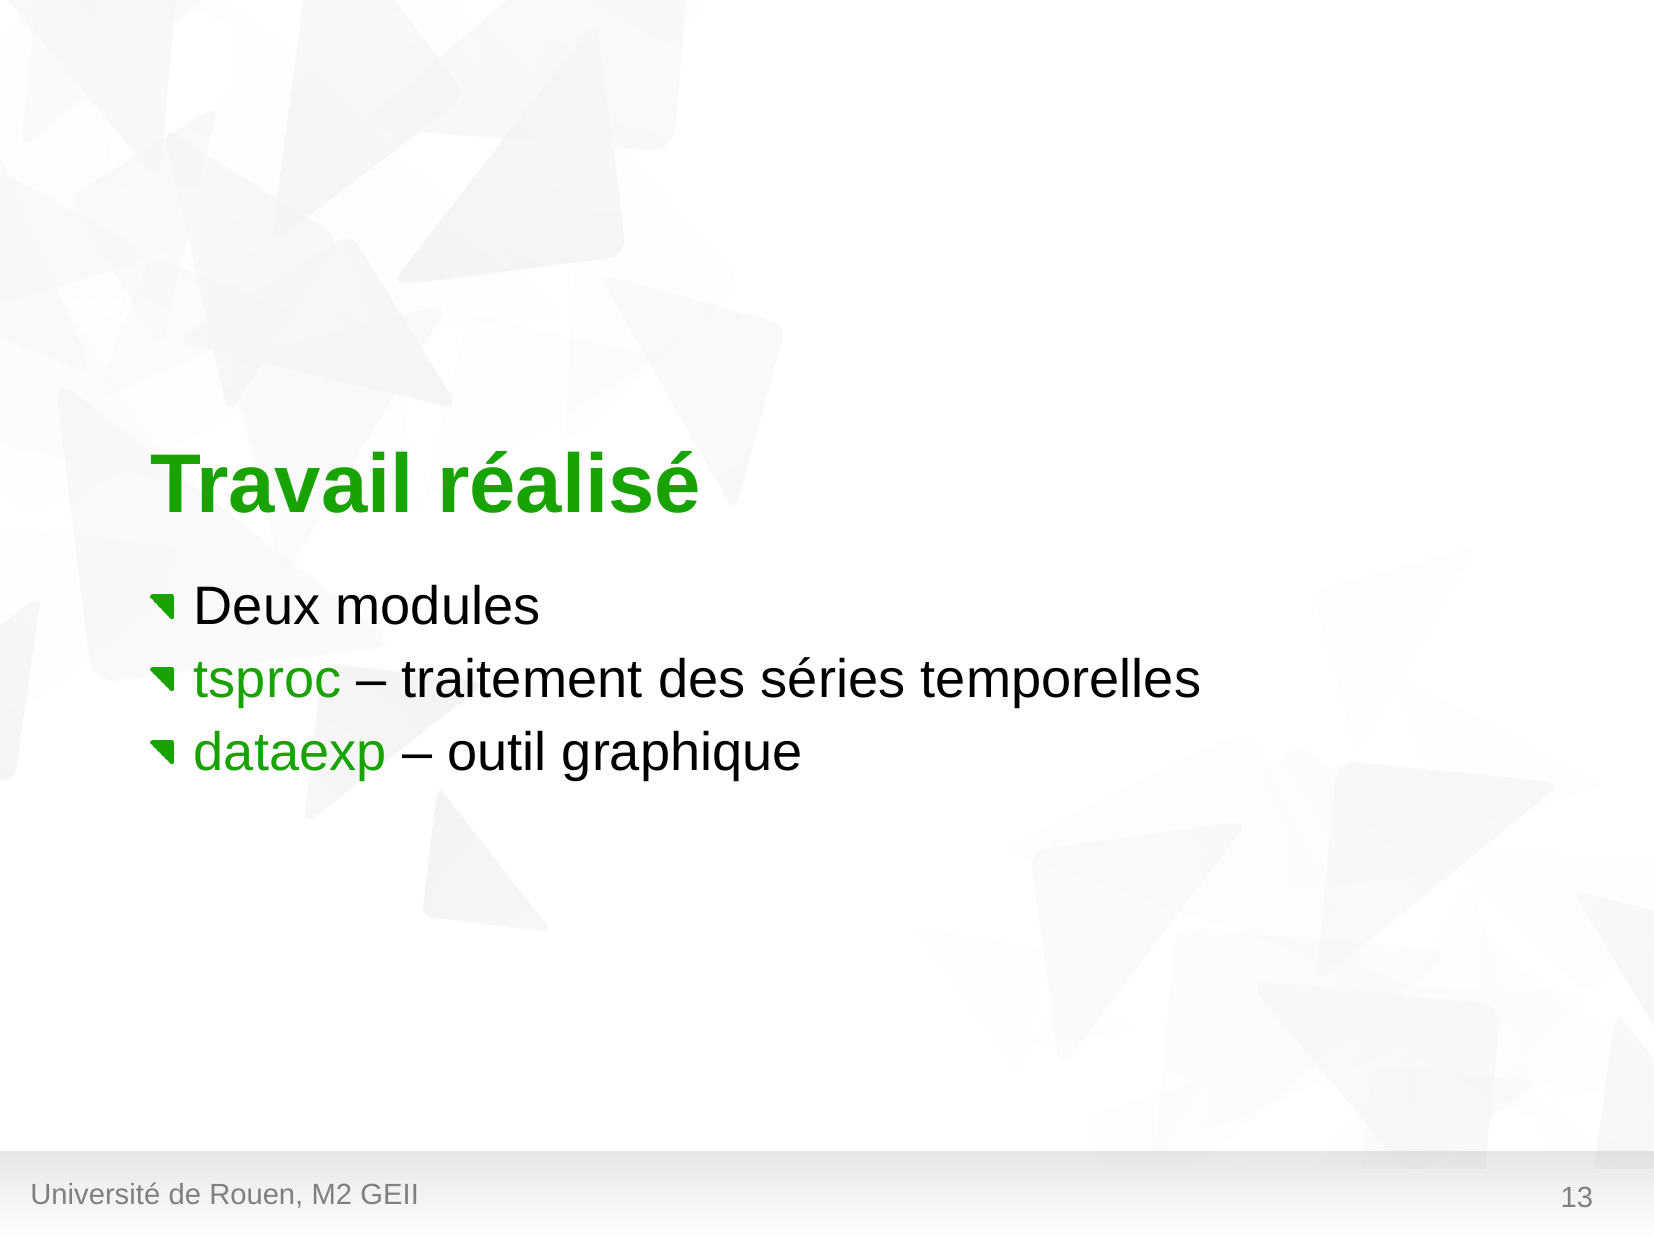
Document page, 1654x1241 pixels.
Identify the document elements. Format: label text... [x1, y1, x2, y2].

picture [915, 548, 1654, 1169]
list Deux modules tsproc – traitement des séries temporelles dataexp – outil graphique [150, 576, 1396, 1026]
title Travail réalisé [150, 395, 1420, 573]
picture [0, 0, 783, 931]
